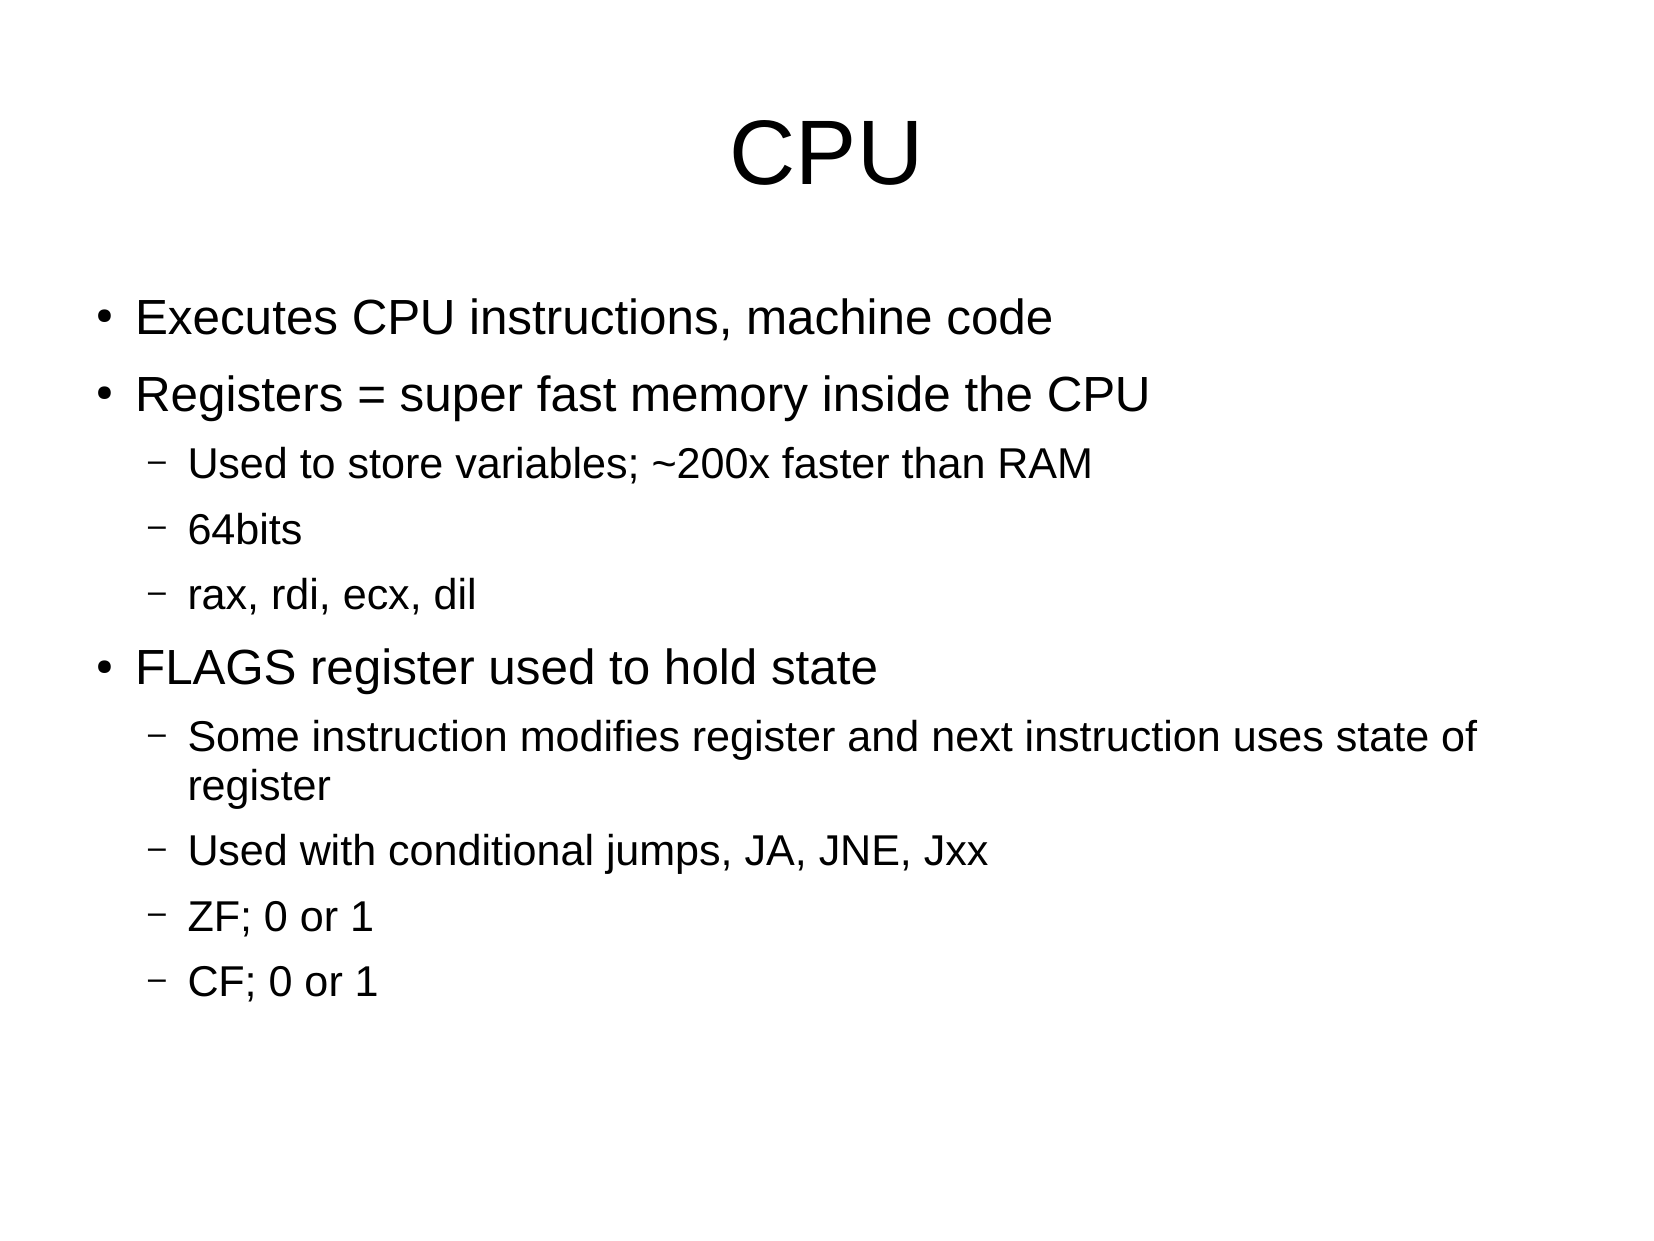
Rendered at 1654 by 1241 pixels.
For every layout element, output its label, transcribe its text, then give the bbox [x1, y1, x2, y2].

title CPU [82, 49, 1571, 257]
list Executes CPU instructions, machine code Registers = super fast memory inside the CPU Used to store variables; ~200x faster than RAM 64bits rax, rdi, ecx, dil FLAGS register used to hold state Some instruction modifies register and next instruction uses state of register Used with conditional jumps, JA, JNE, Jxx ZF; 0 or 1 CF; 0 or 1 [82, 290, 1571, 1010]
